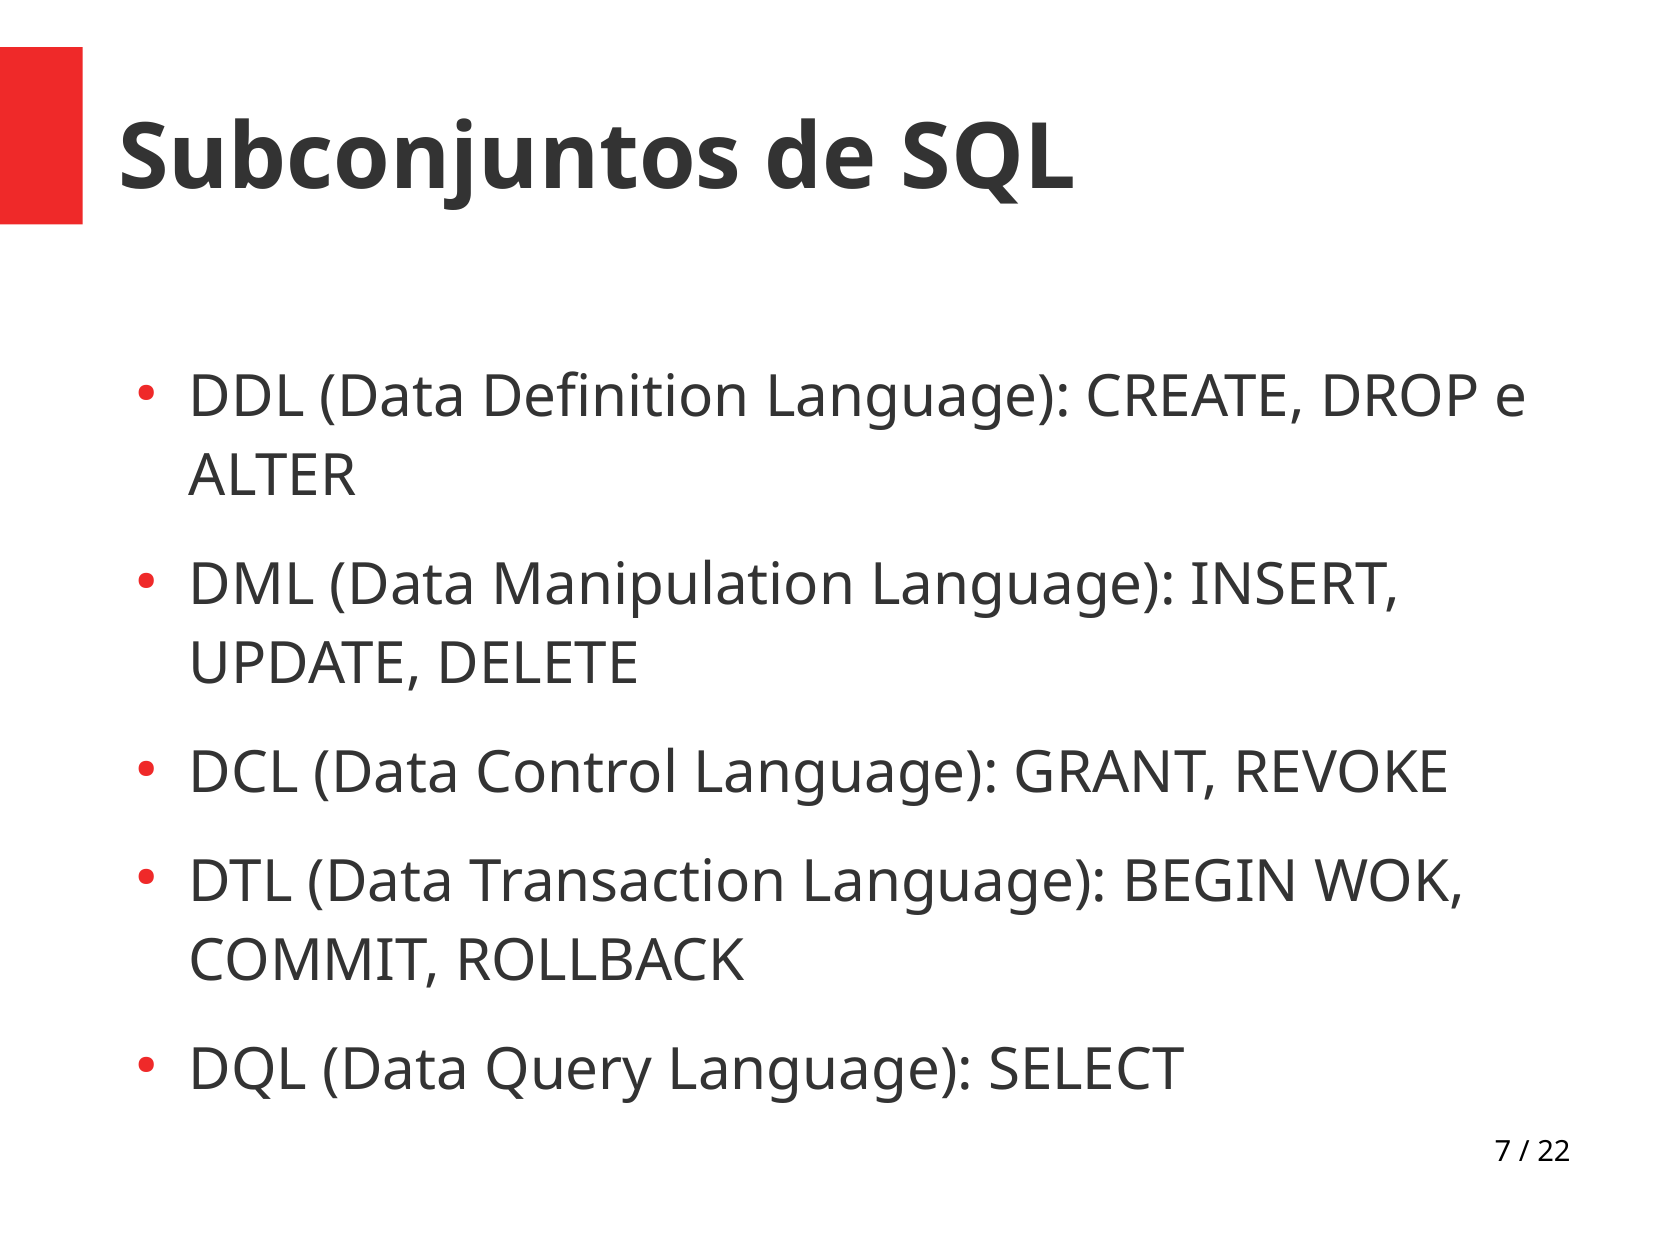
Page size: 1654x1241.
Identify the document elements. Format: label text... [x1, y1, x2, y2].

list DDL (Data Definition Language): CREATE, DROP e ALTER DML (Data Manipulation Language): INSERT, UPDATE, DELETE DCL (Data Control Language): GRANT, REVOKE DTL (Data Transaction Language): BEGIN WOK, COMMIT, ROLLBACK DQL (Data Query Language): SELECT [118, 354, 1536, 1074]
title Subconjuntos de SQL [118, 49, 1571, 257]
